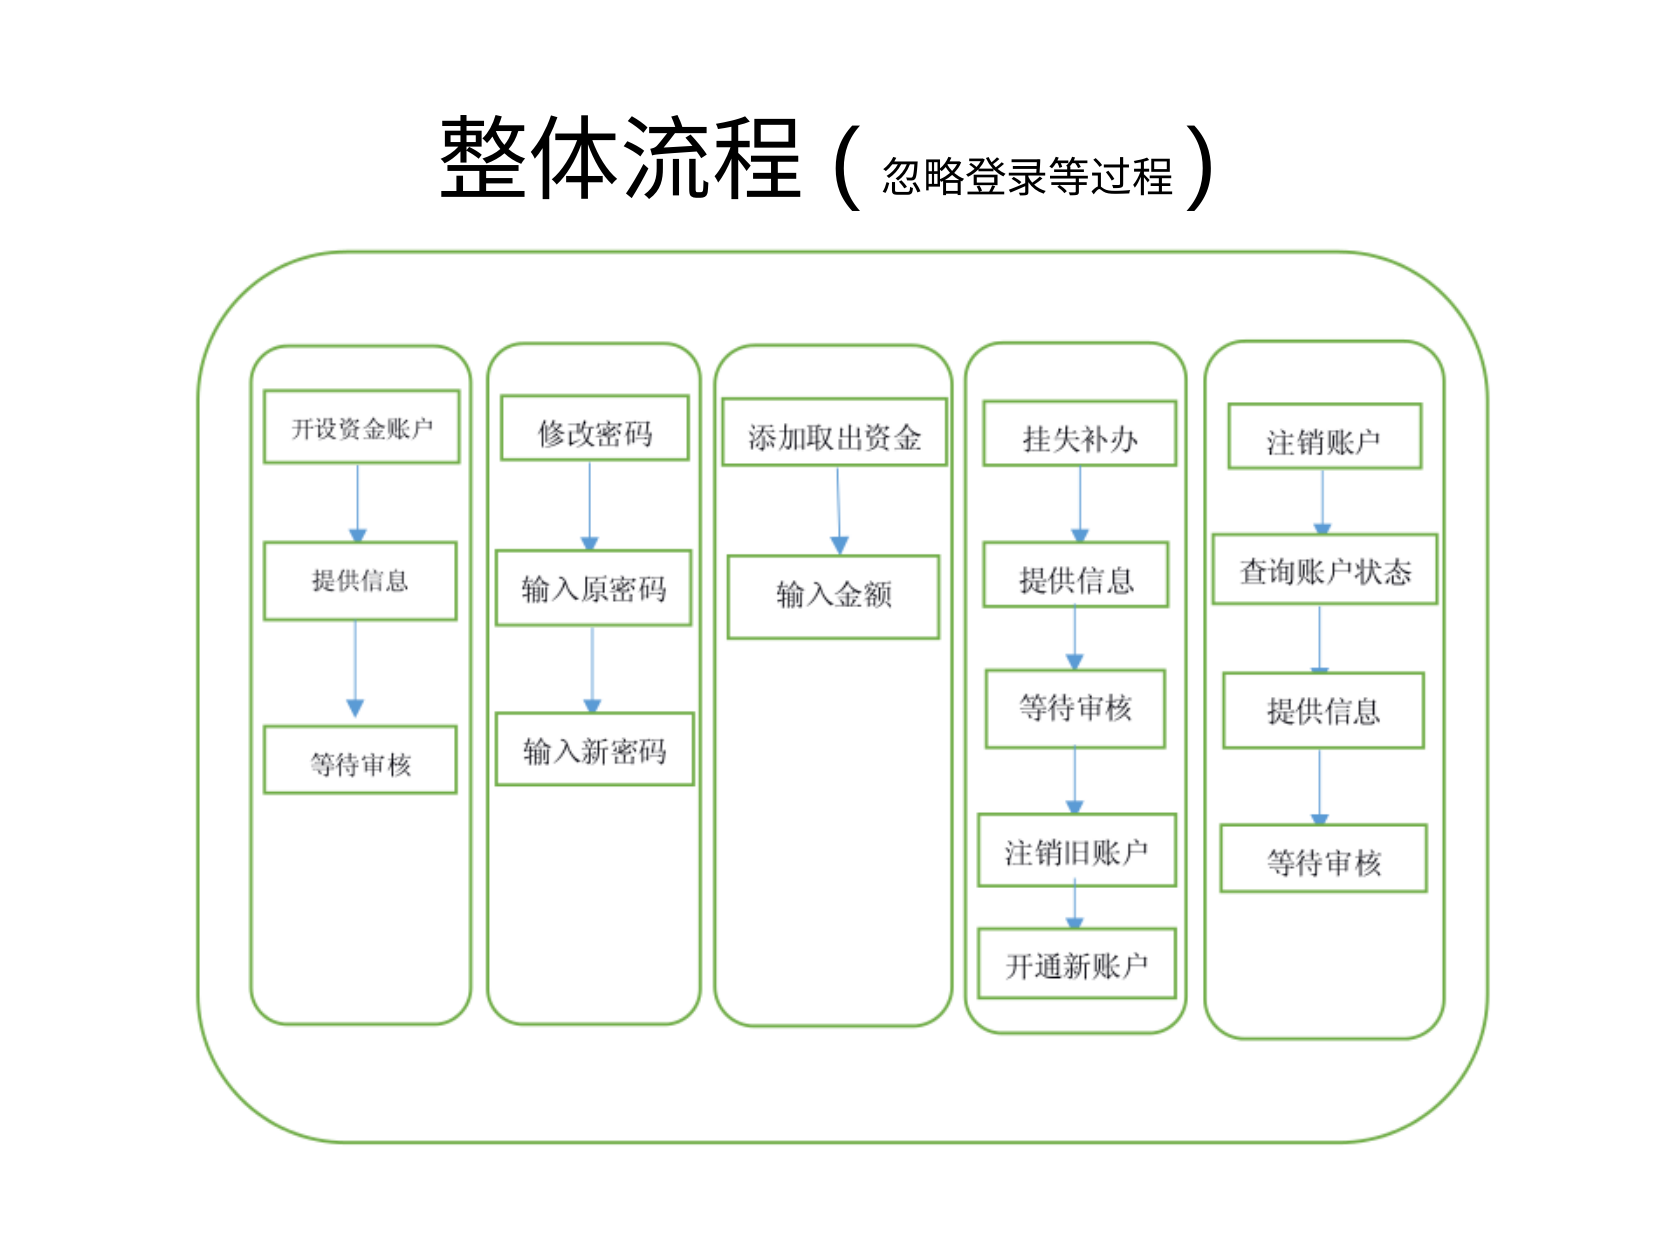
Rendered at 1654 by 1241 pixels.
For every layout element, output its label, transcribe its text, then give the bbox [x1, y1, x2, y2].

picture [165, 244, 1504, 1156]
title 整体流程(忽略登录等过程) [82, 49, 1571, 257]
